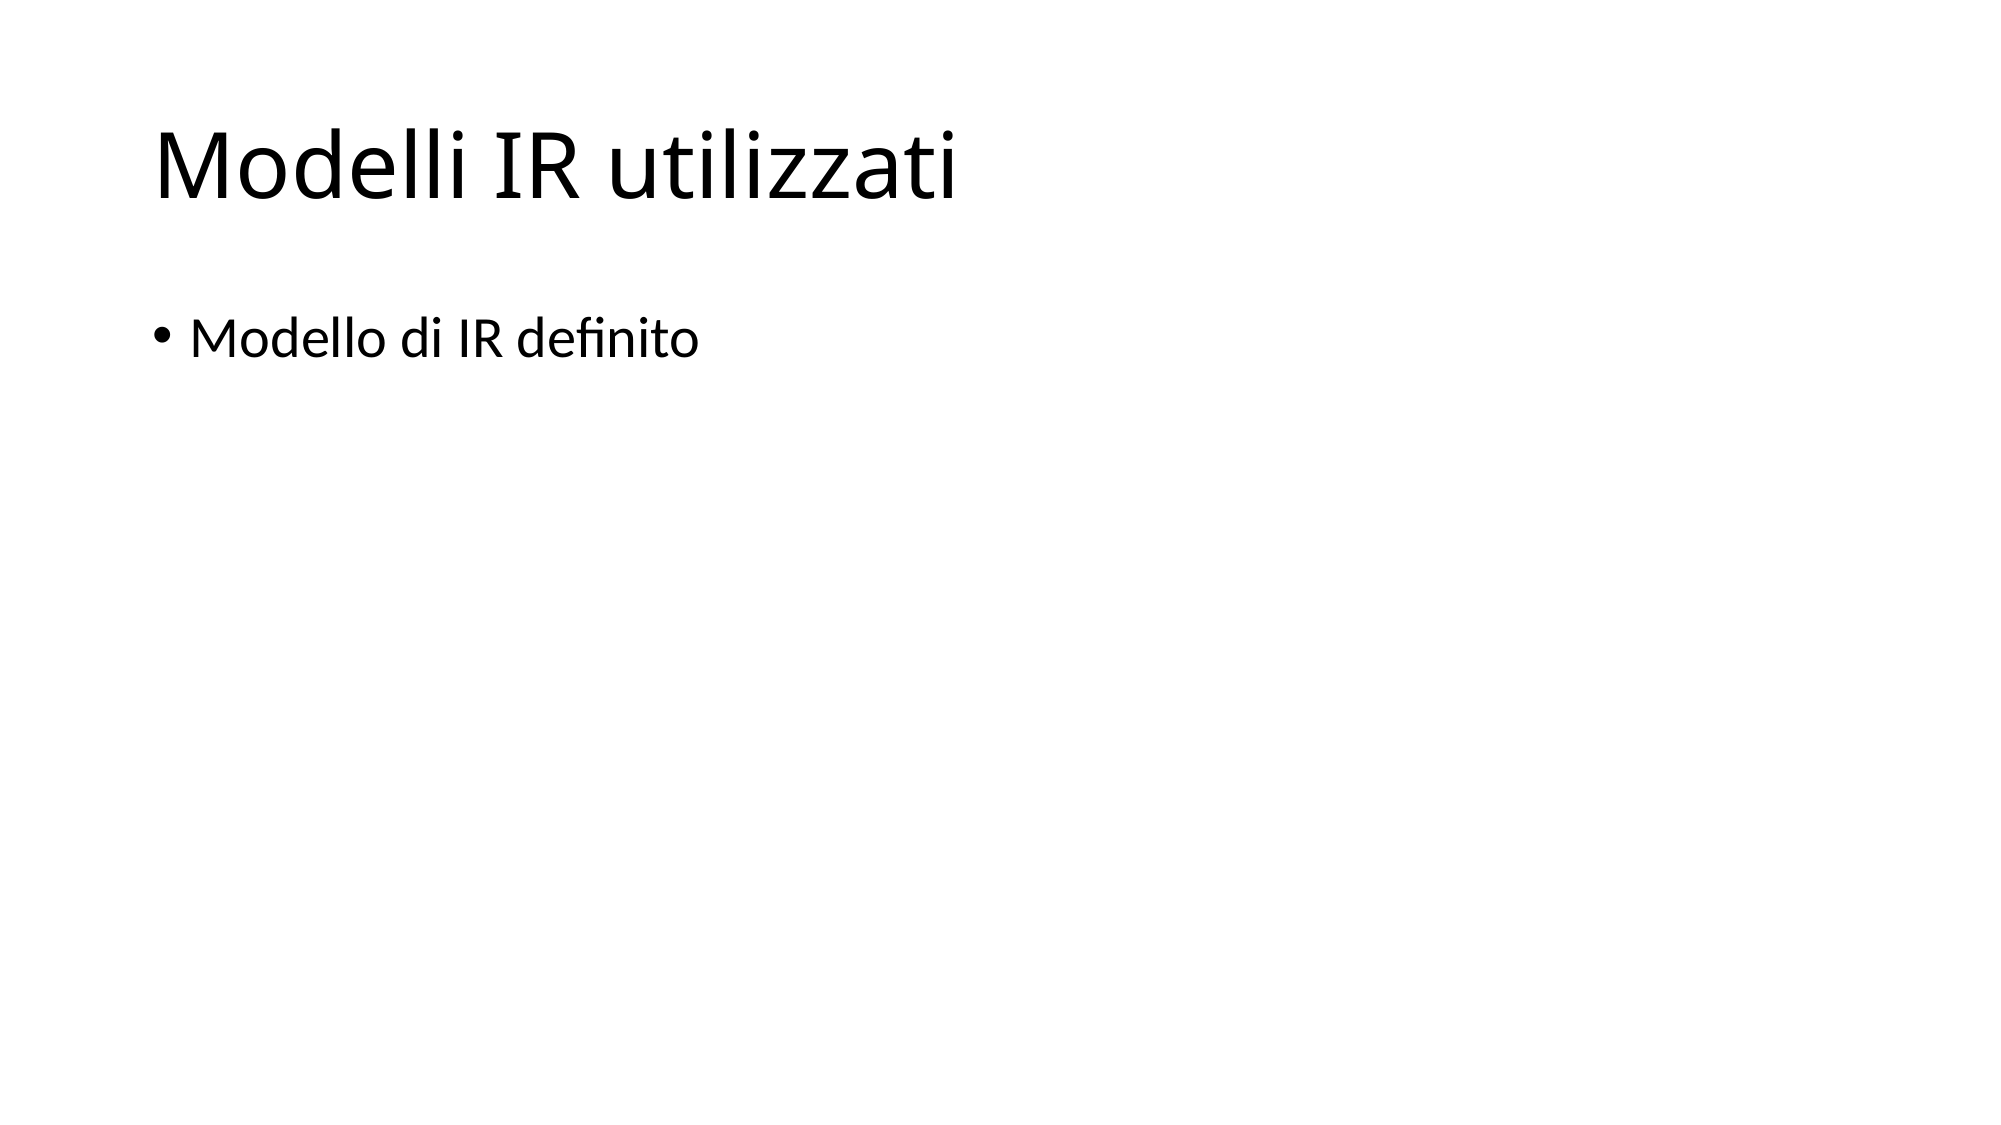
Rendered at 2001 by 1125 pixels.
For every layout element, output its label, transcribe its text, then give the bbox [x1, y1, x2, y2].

list Modello di IR definito [137, 299, 1863, 1014]
title Modelli IR utilizzati [137, 59, 1863, 278]
